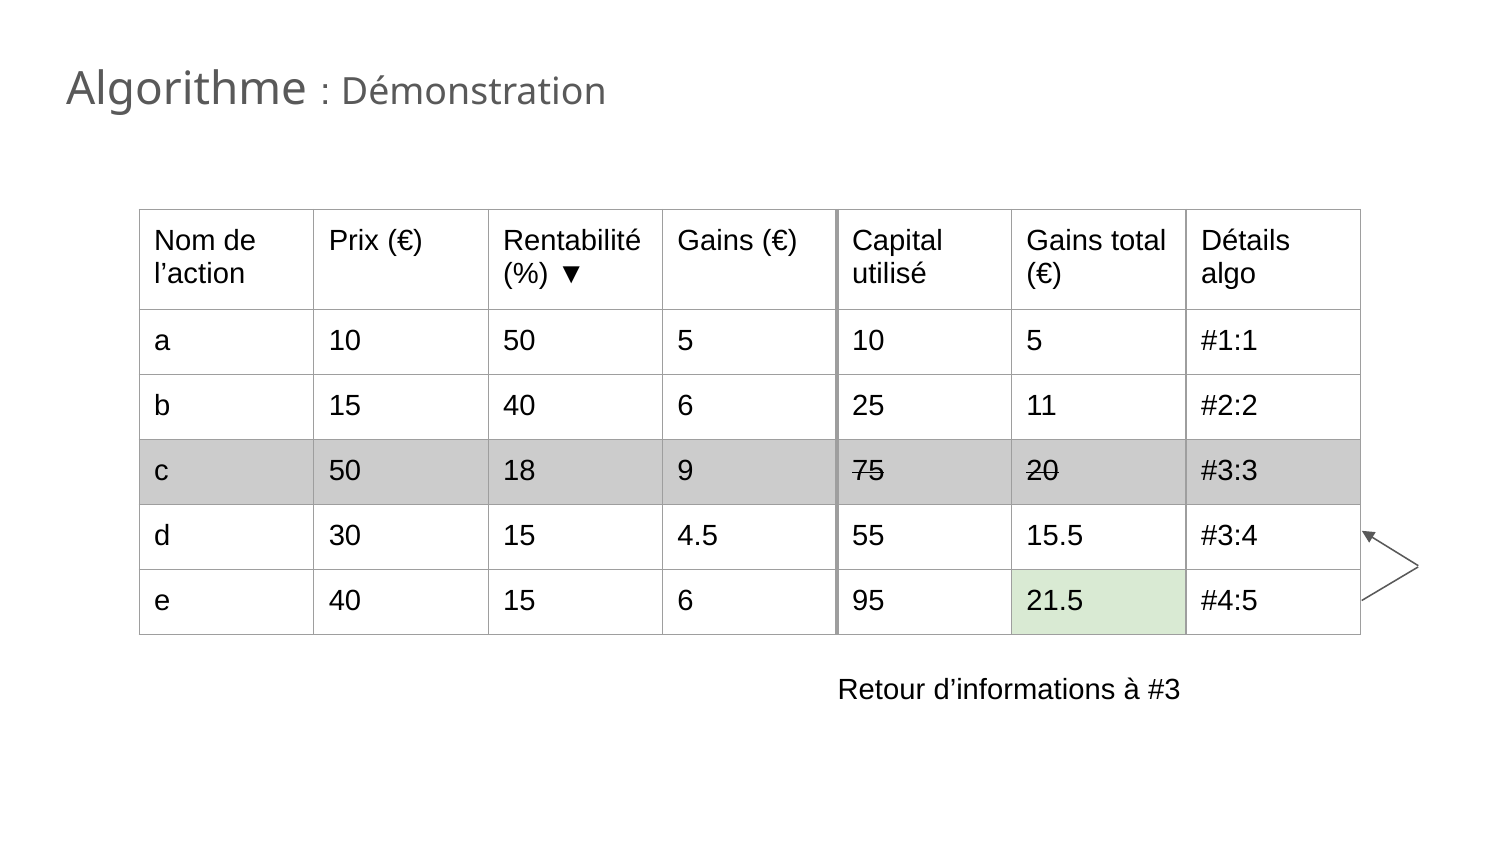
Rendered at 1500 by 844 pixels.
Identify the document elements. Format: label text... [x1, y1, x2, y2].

table_cell 30 [314, 505, 488, 569]
table_cell 15 [314, 375, 488, 439]
table_cell d [140, 505, 313, 569]
list Algorithme : Démonstration [51, 35, 1449, 129]
table_cell #3:3 [1187, 440, 1360, 504]
table_header Détails algo [1187, 210, 1360, 309]
table_header Nom de l’action [140, 210, 313, 309]
table_cell 21.5 [1012, 570, 1185, 634]
table_cell 10 [839, 310, 1011, 374]
table_cell c [140, 440, 313, 504]
table_cell 50 [314, 440, 488, 504]
table_cell 5 [663, 310, 835, 374]
table_cell e [140, 570, 313, 634]
table_cell b [140, 375, 313, 439]
table_cell #1:1 [1187, 310, 1360, 374]
table_cell 9 [663, 440, 835, 504]
text_box Retour d’informations à #3 [822, 655, 1412, 721]
table_cell 10 [314, 310, 488, 374]
table_cell 50 [489, 310, 662, 374]
table_cell a [140, 310, 313, 374]
table_cell 75 [839, 440, 1011, 504]
table_cell #2:2 [1187, 375, 1360, 439]
table_header Capital utilisé [839, 210, 1011, 309]
table_cell 6 [663, 375, 835, 439]
table_cell 40 [314, 570, 488, 634]
table_cell 15 [489, 570, 662, 634]
table_cell 15 [489, 505, 662, 569]
table_cell #4:5 [1187, 570, 1360, 634]
table_cell 20 [1012, 440, 1185, 504]
table_cell 4.5 [663, 505, 835, 569]
table_header Gains total (€) [1012, 210, 1185, 309]
table_cell 25 [839, 375, 1011, 439]
table_cell 5 [1012, 310, 1185, 374]
table_cell 95 [839, 570, 1011, 634]
table_cell 6 [663, 570, 835, 634]
table_cell 40 [489, 375, 662, 439]
table_cell 11 [1012, 375, 1185, 439]
table_cell 18 [489, 440, 662, 504]
table_header Prix (€) [314, 210, 488, 309]
table_cell 55 [839, 505, 1011, 569]
table_header Rentabilité (%) ▼ [489, 210, 662, 309]
table_header Gains (€) [663, 210, 835, 309]
table_cell #3:4 [1187, 505, 1360, 569]
table_cell 15.5 [1012, 505, 1185, 569]
